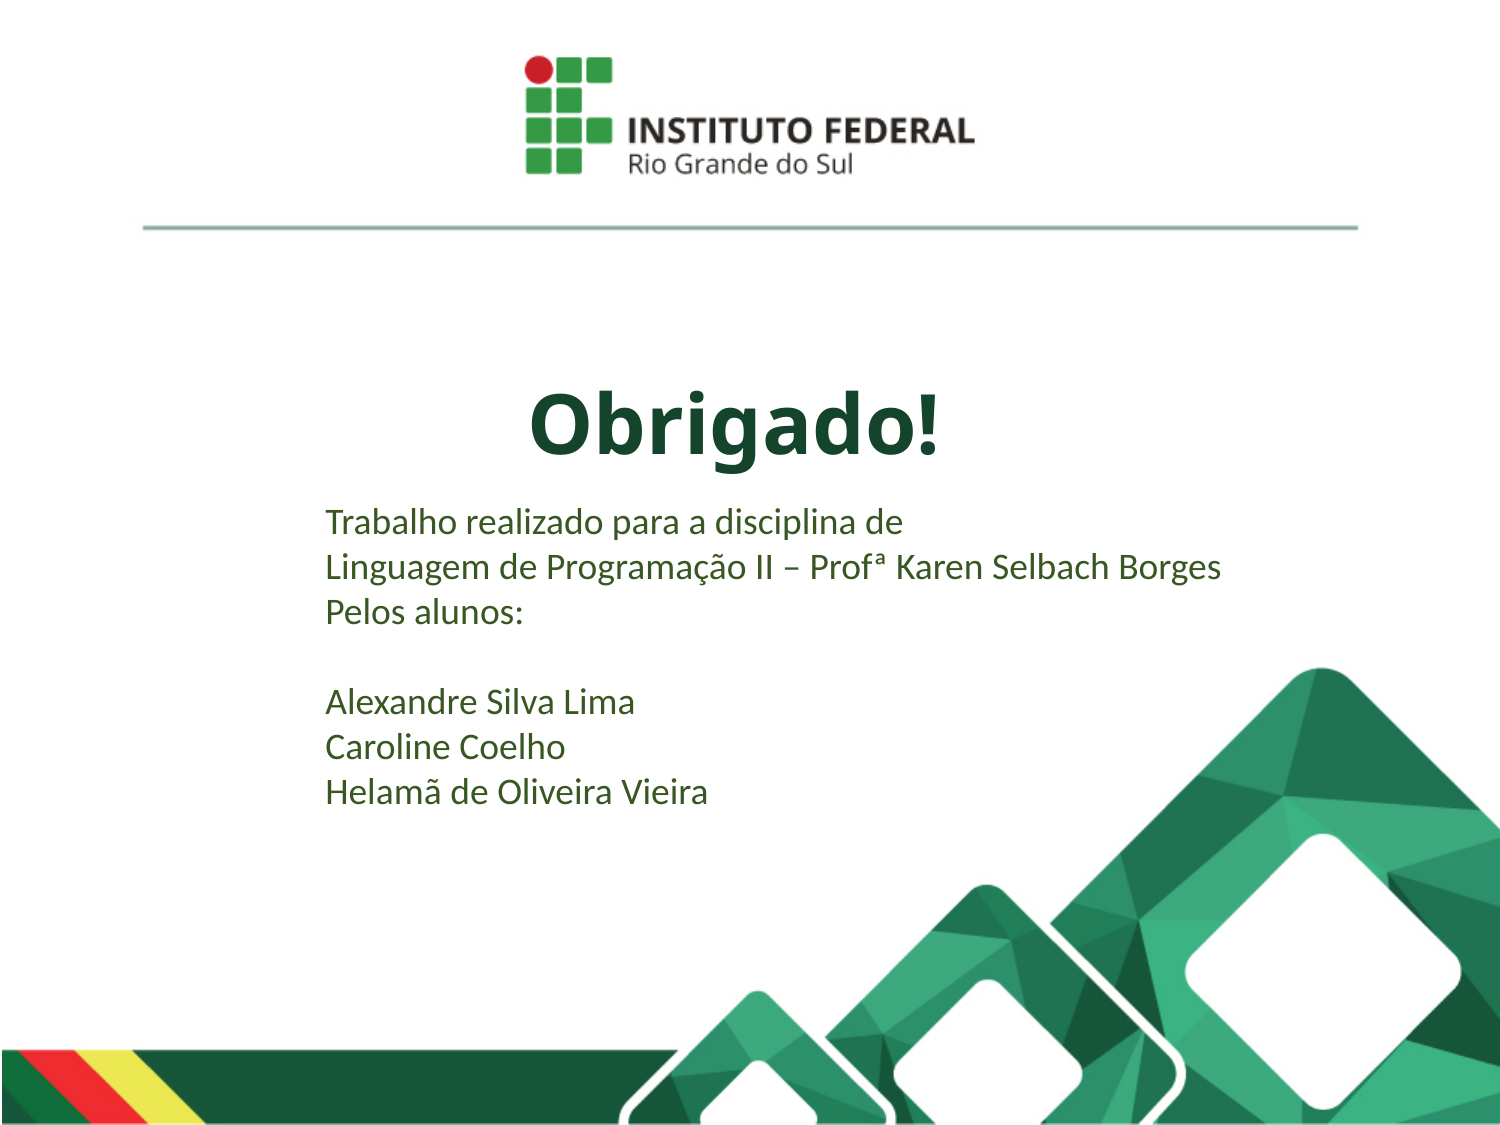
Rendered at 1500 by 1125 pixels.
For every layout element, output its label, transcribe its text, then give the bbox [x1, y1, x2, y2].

text_box Obrigado! [220, 357, 1248, 470]
picture [2, 0, 1500, 1125]
text_box Trabalho realizado para a disciplina de Linguagem de Programação II – Profª Karen Selbach Borges Pelos alunos: Alexandre Silva Lima Caroline Coelho Helamã de Oliveira Vieira [310, 489, 1249, 823]
